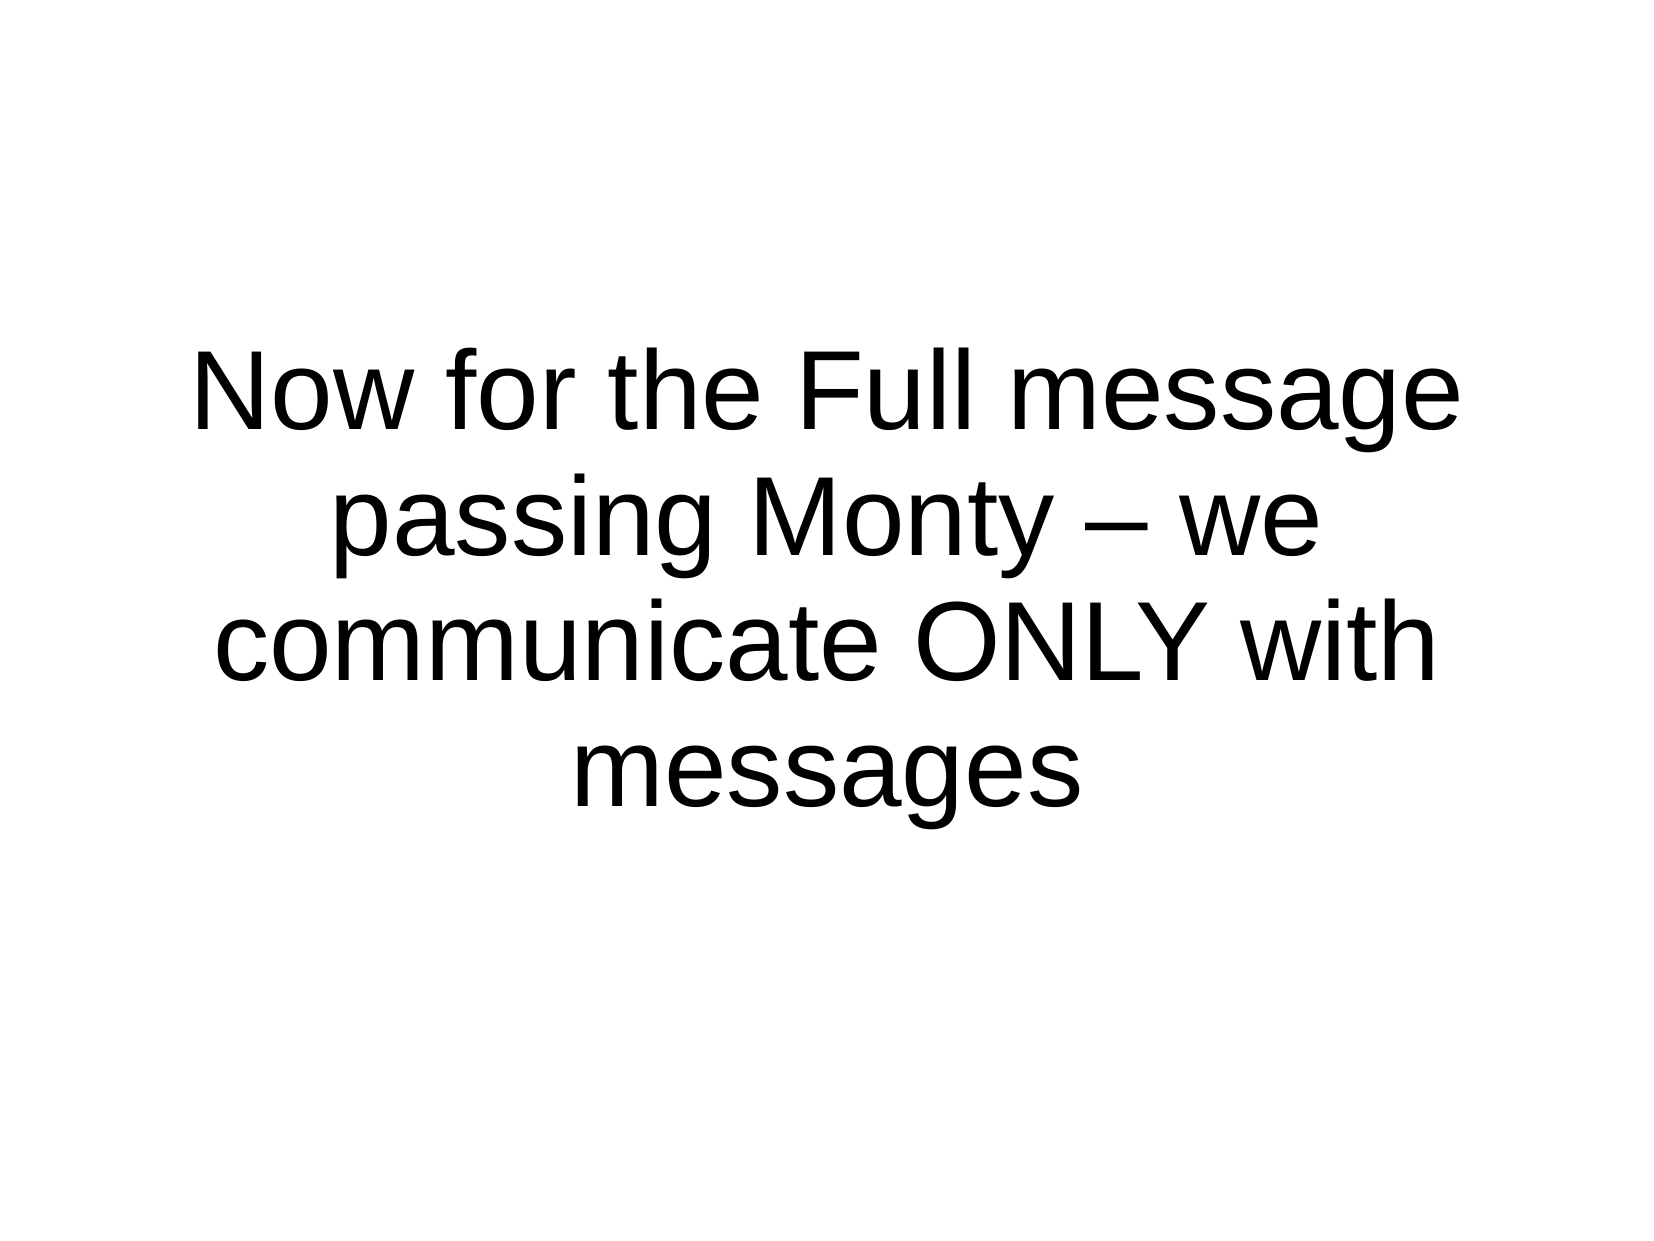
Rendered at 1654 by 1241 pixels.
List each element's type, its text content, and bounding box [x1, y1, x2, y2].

subtitle Now for the Full message passing Monty – we communicate ONLY with messages [82, 49, 1571, 1109]
